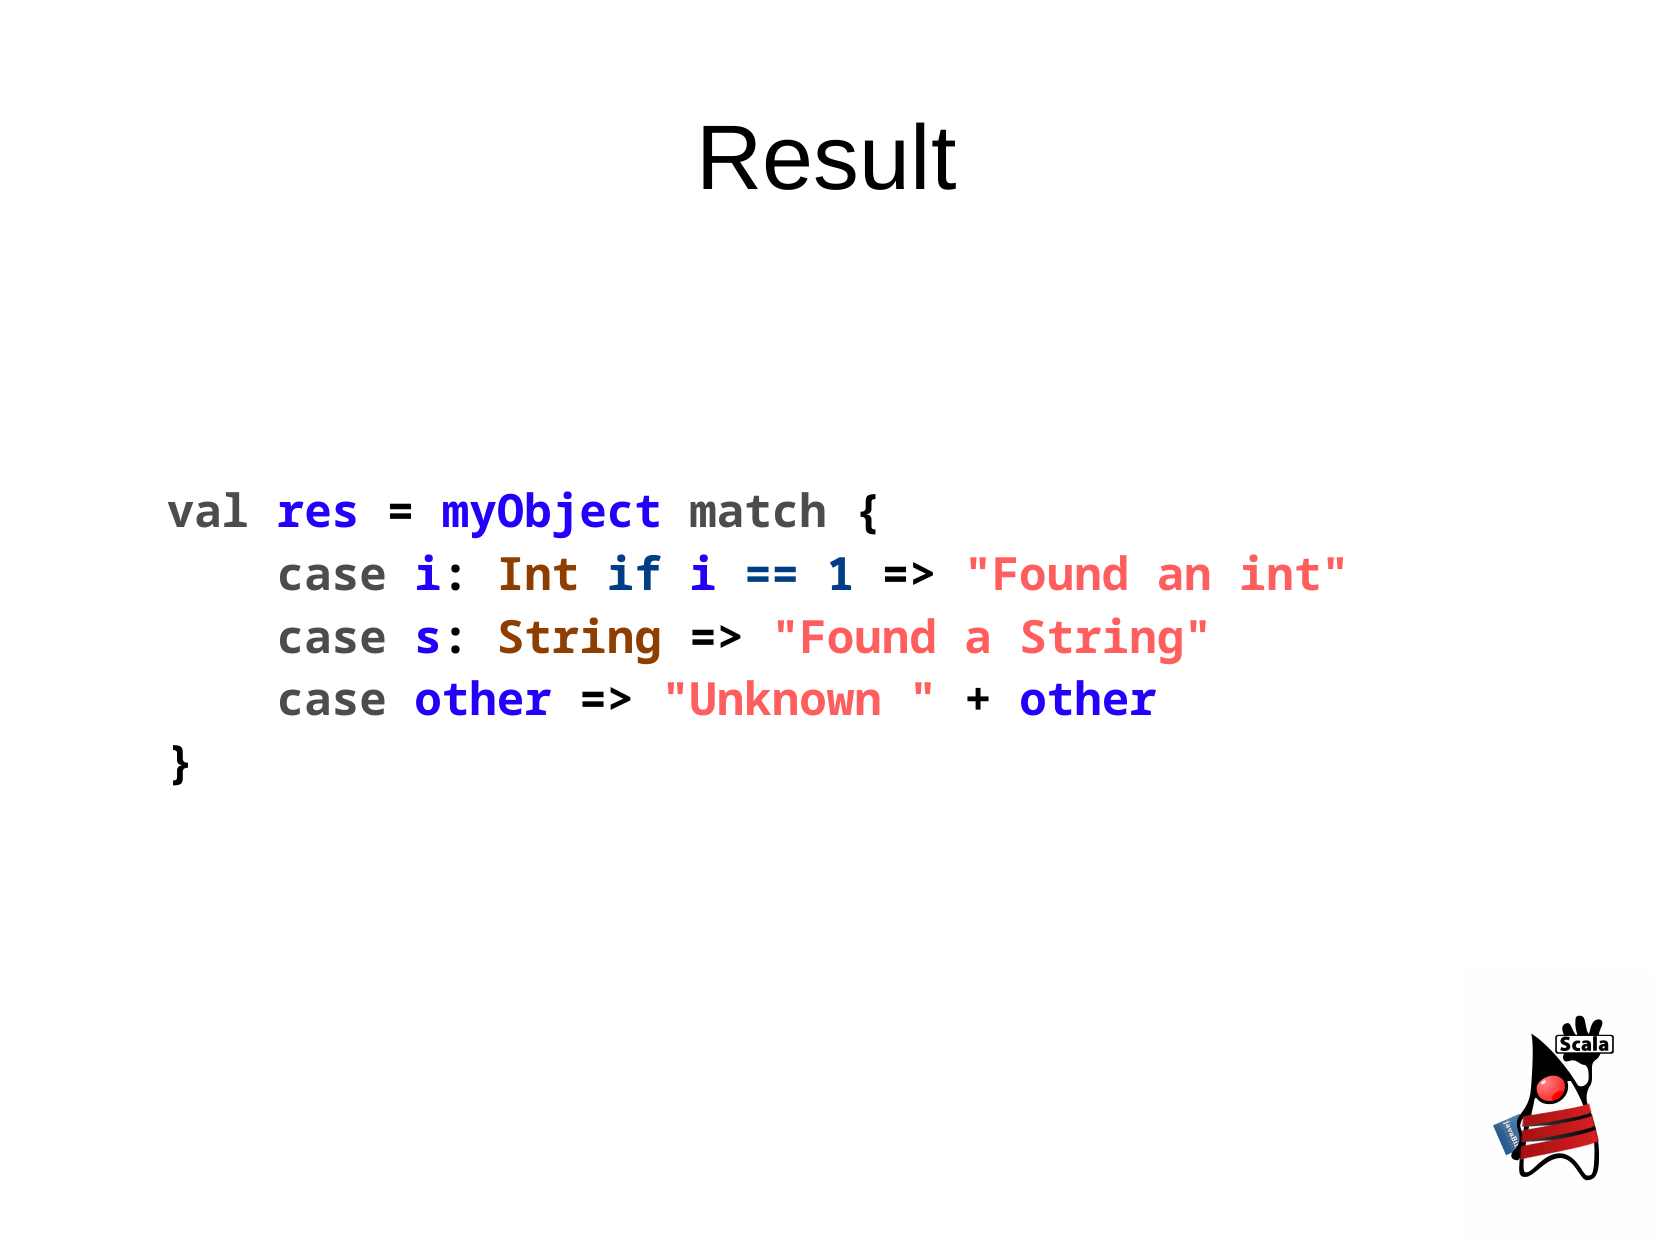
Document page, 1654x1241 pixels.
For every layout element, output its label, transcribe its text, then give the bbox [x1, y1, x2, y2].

text_box val res = myObject match { case i: Int if i == 1 => "Found an int" case s: String => "Found a String" case other => "Unknown " + other } [152, 471, 1619, 746]
text_box Result [82, 56, 1571, 250]
